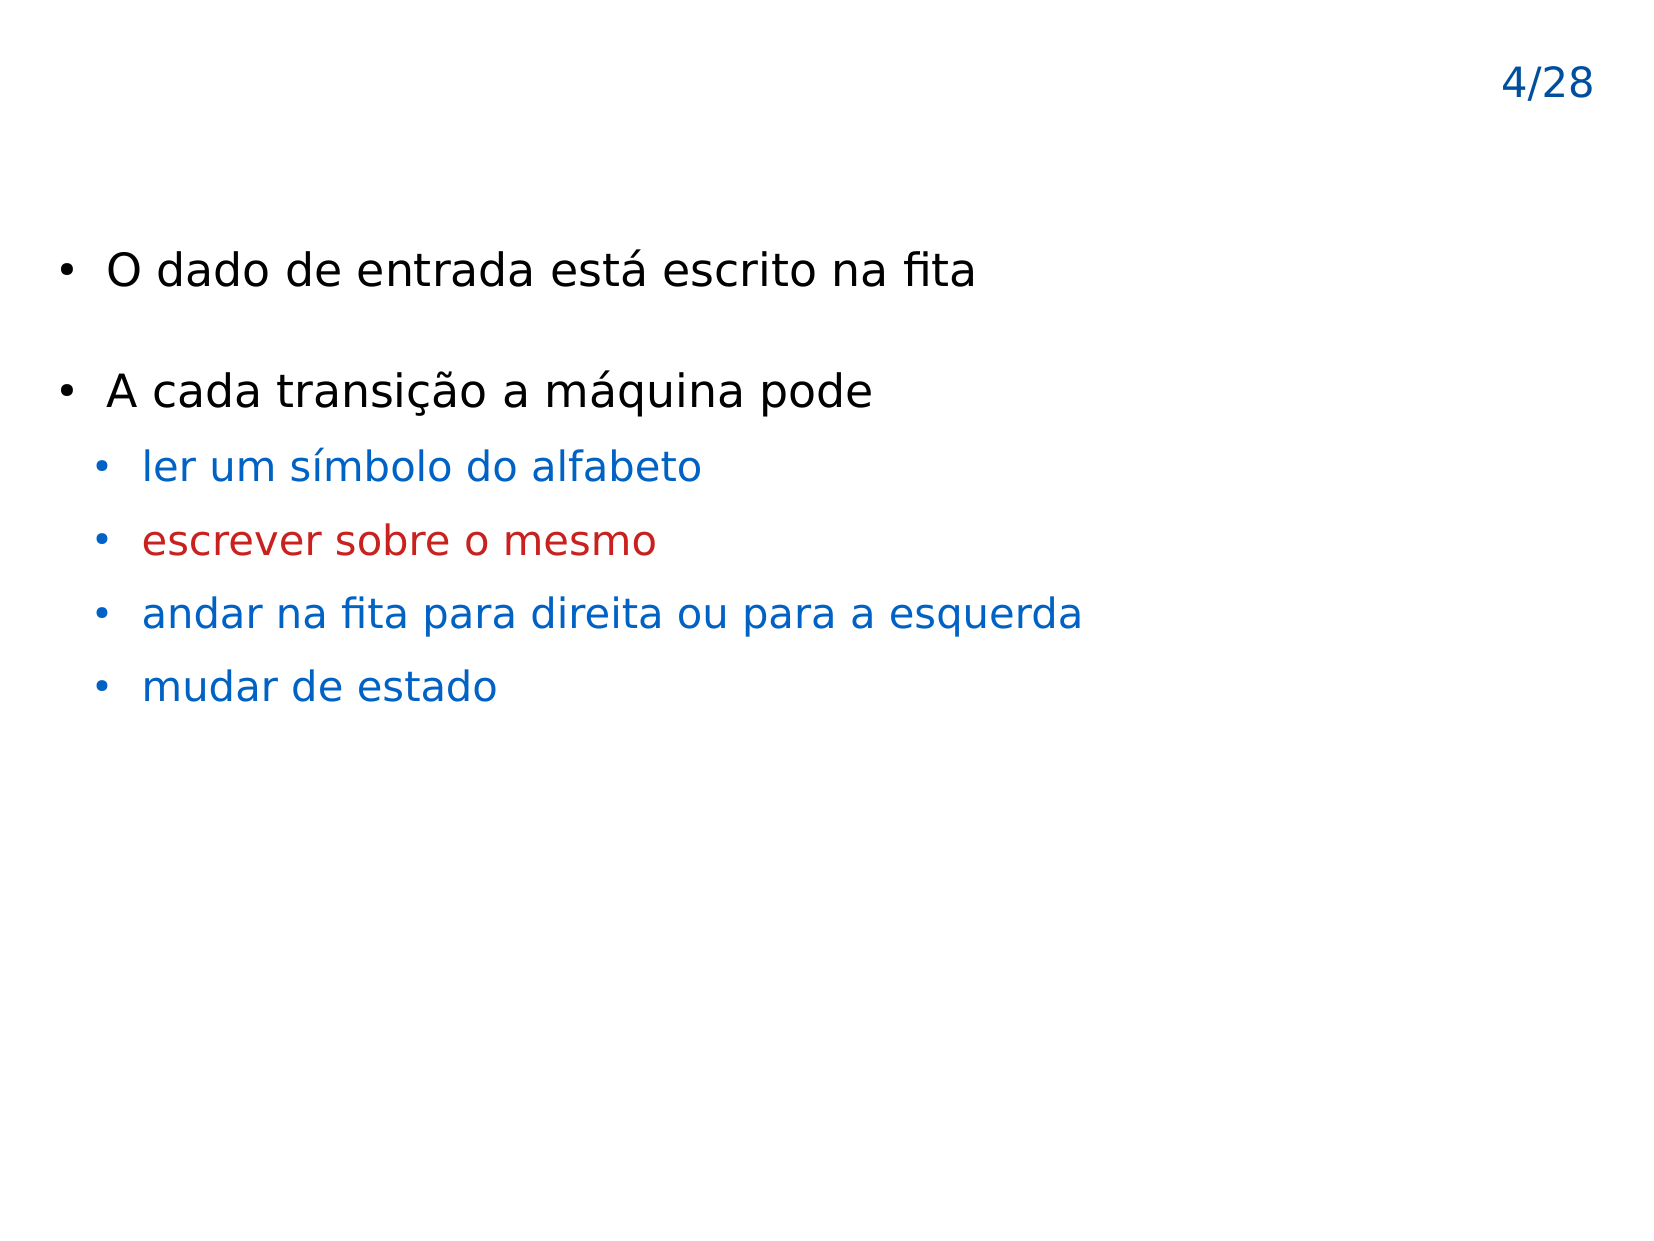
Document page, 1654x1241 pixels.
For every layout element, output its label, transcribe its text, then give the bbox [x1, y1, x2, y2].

list O dado de entrada está escrito na fita A cada transição a máquina pode ler um símbolo do alfabeto escrever sobre o mesmo andar na fita para direita ou para a esquerda mudar de estado [59, 236, 1595, 1211]
